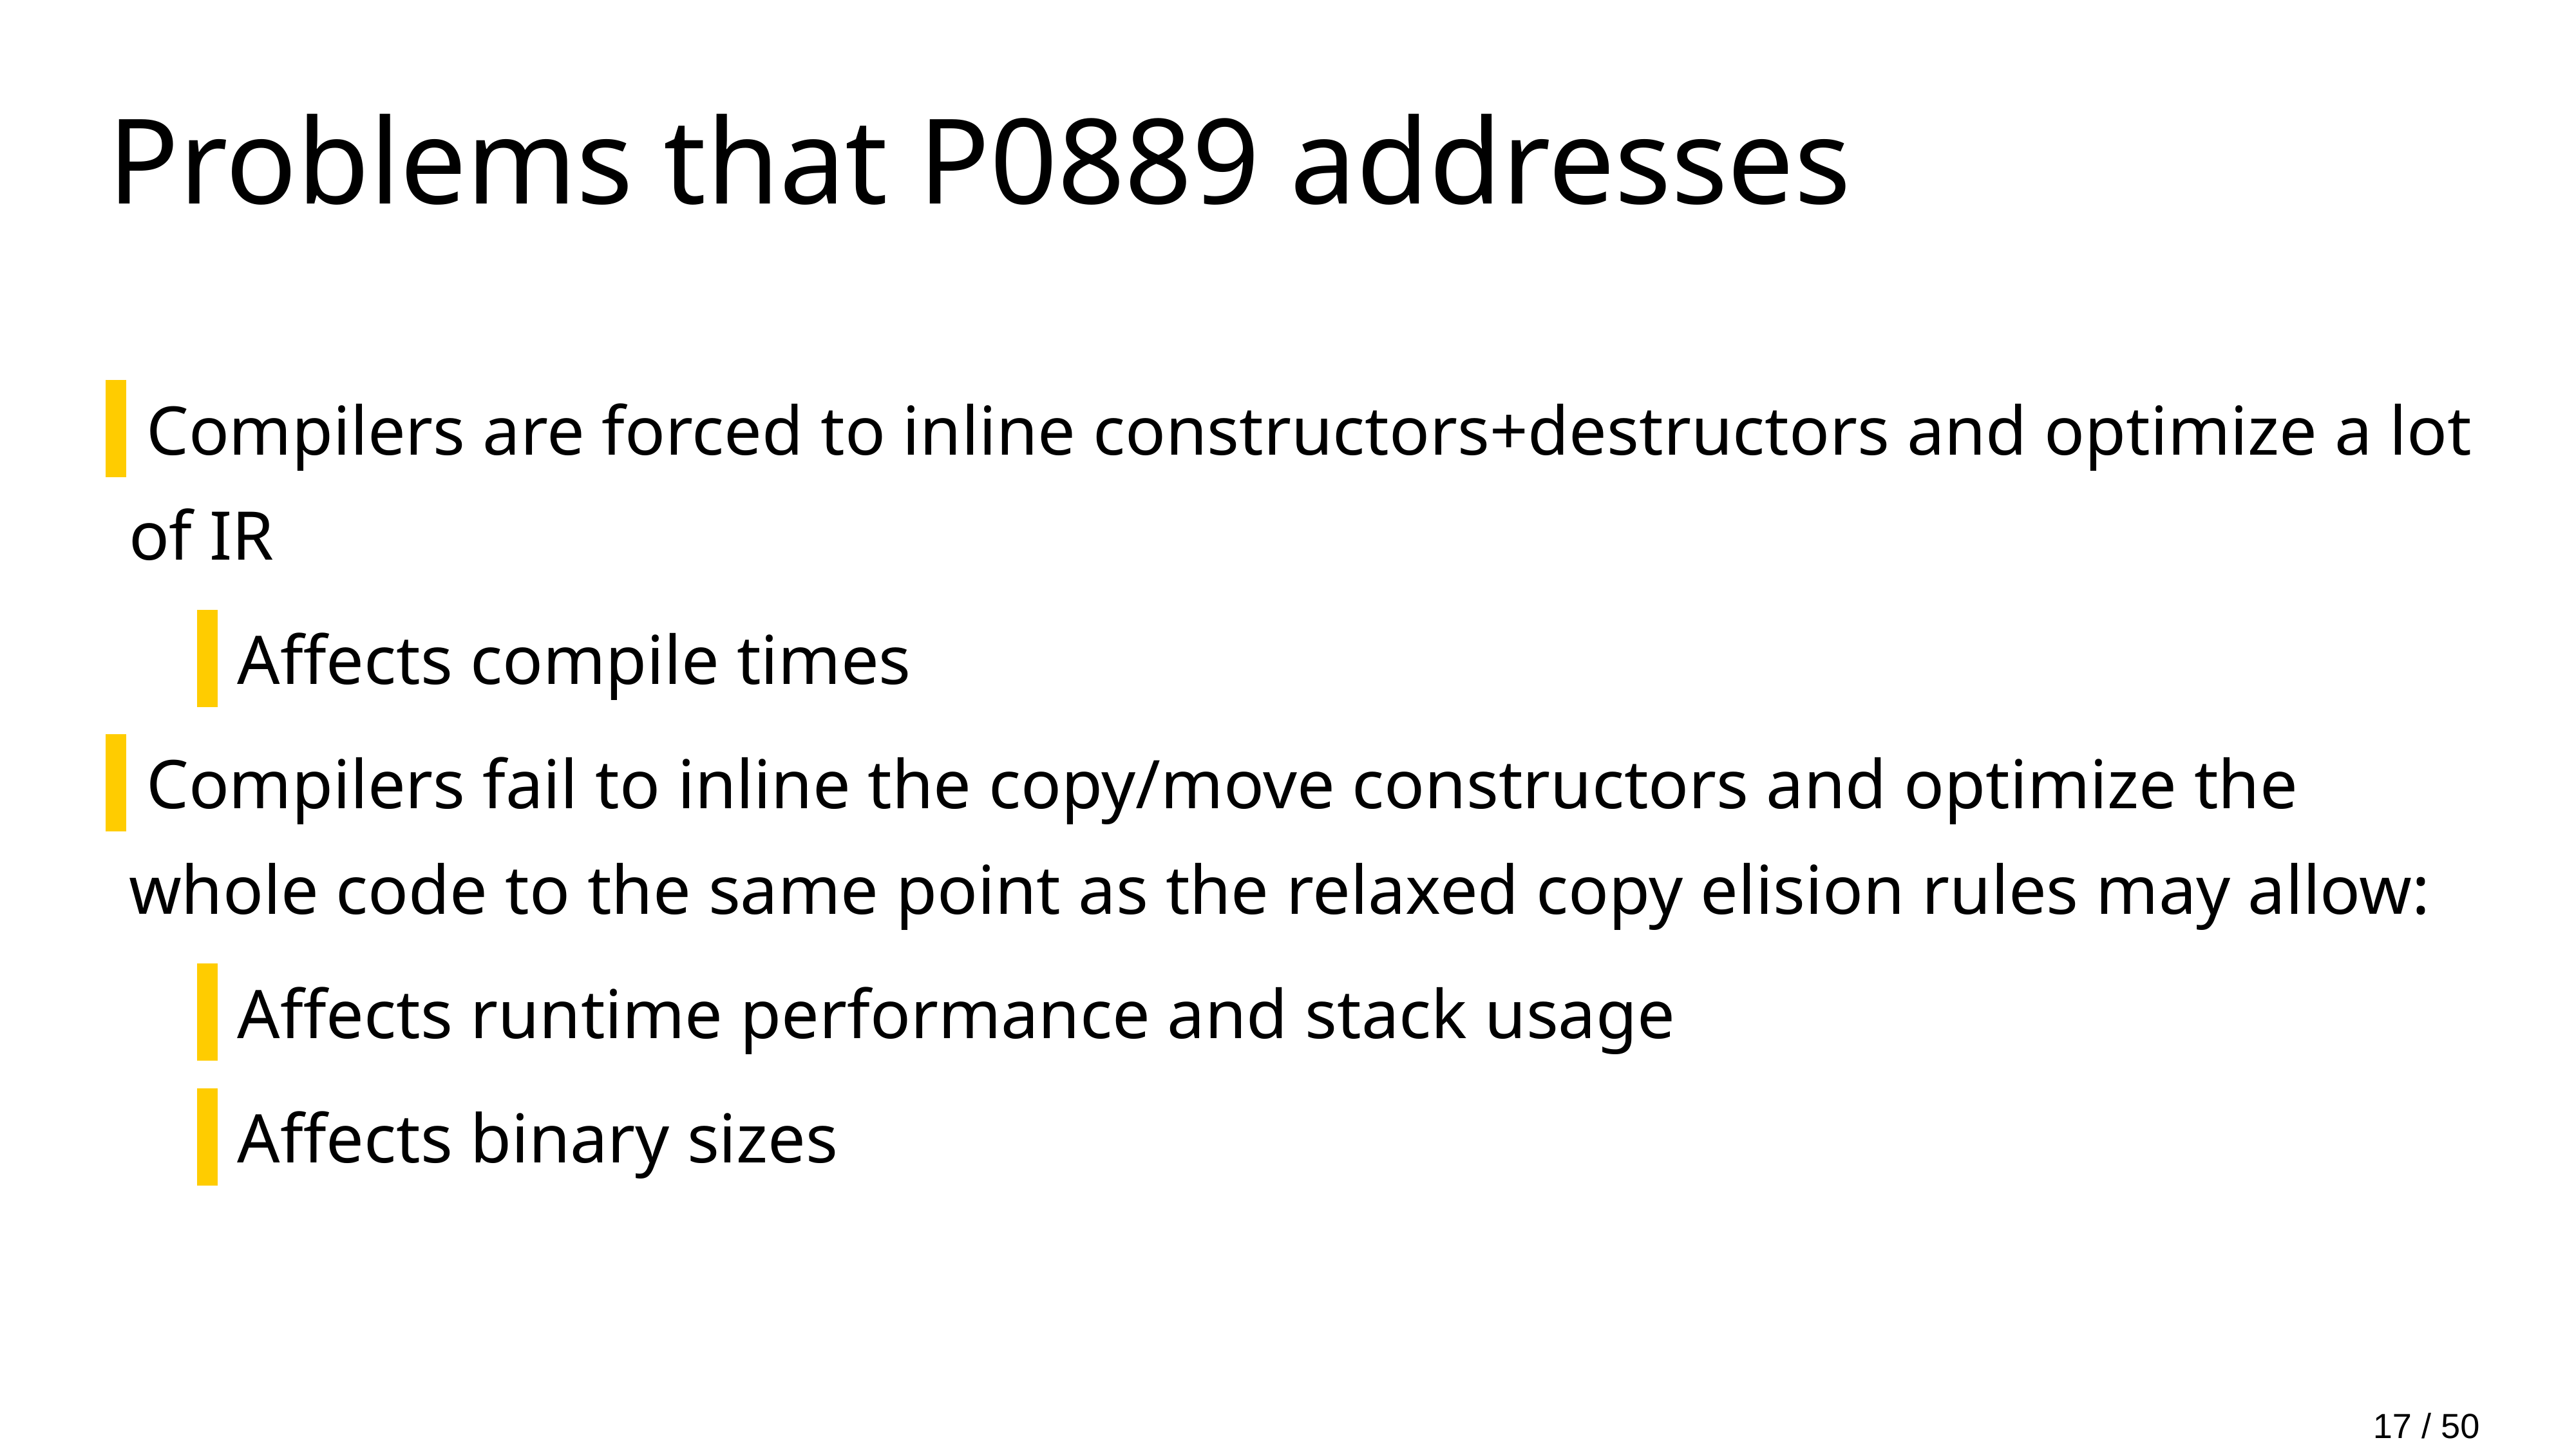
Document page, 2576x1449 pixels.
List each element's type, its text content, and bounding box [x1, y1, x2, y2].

title Problems that P0889 addresses [108, 80, 2468, 242]
text_box Compilers are forced to inline constructors+destructors and optimize a lot of IR Affects compile times Compilers fail to inline the copy/move constructors and optimize the whole code to the same point as the relaxed copy elision rules may allow: Affects runtime performance and stack usage Affects binary sizes [96, 364, 2512, 1419]
text_box <number> / 50 [2363, 1402, 2576, 1449]
